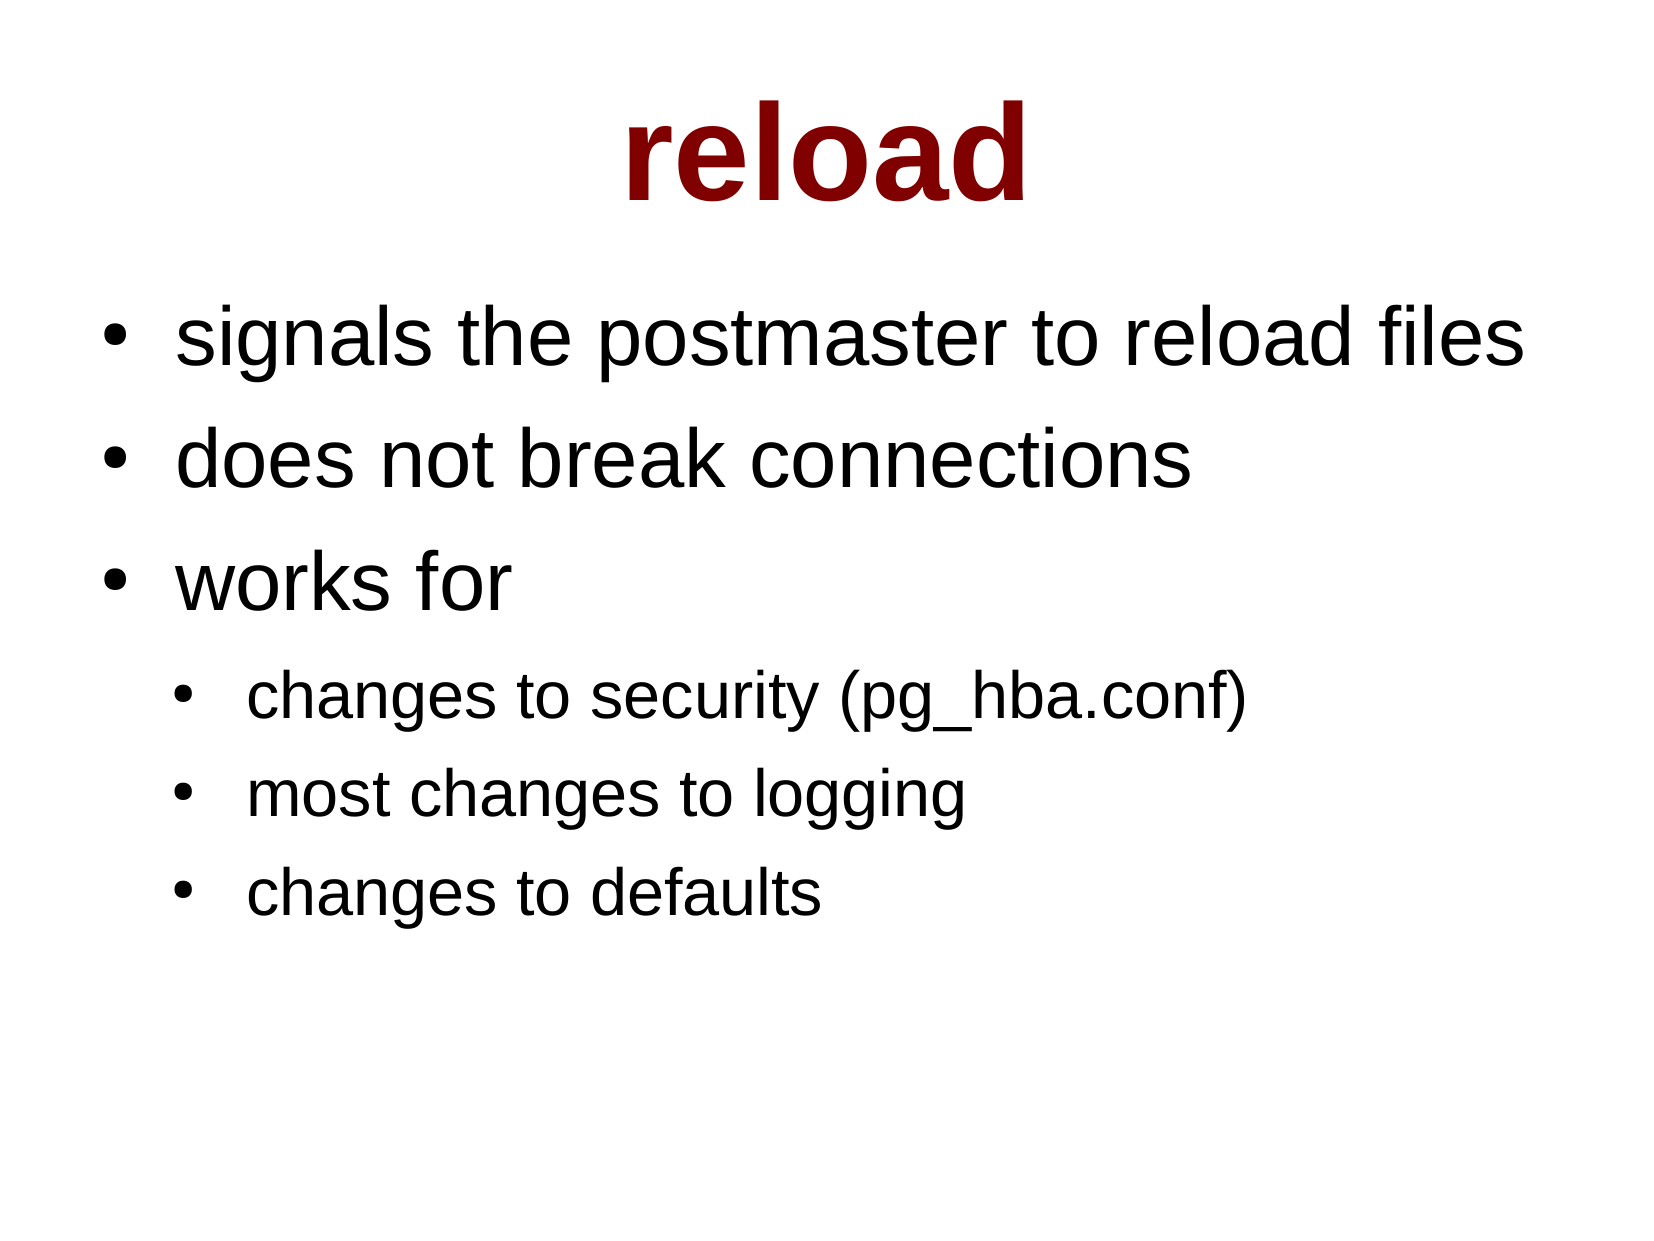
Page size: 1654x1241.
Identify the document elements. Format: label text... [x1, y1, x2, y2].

title reload [82, 49, 1571, 257]
list signals the postmaster to reload files does not break connections works for changes to security (pg_hba.conf) most changes to logging changes to defaults [82, 290, 1571, 1010]
